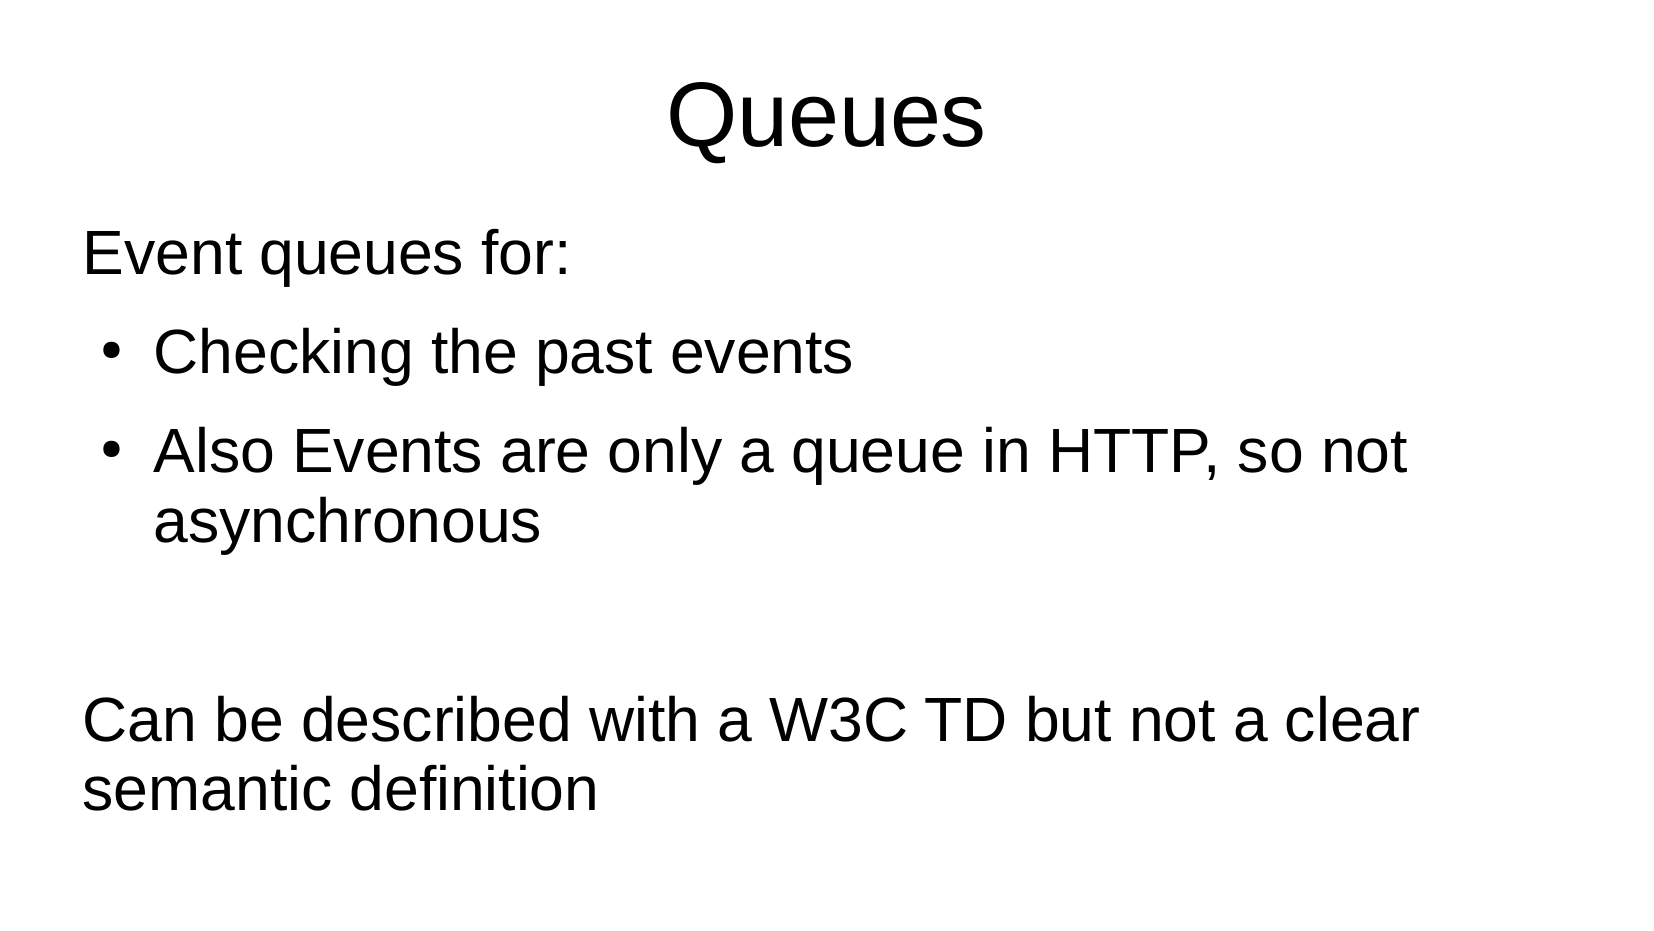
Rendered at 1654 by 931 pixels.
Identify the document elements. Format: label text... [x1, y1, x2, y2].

title Queues [82, 37, 1571, 193]
list Event queues for: Checking the past events Also Events are only a queue in HTTP, so not asynchronous Can be described with a W3C TD but not a clear semantic definition [82, 217, 1571, 758]
